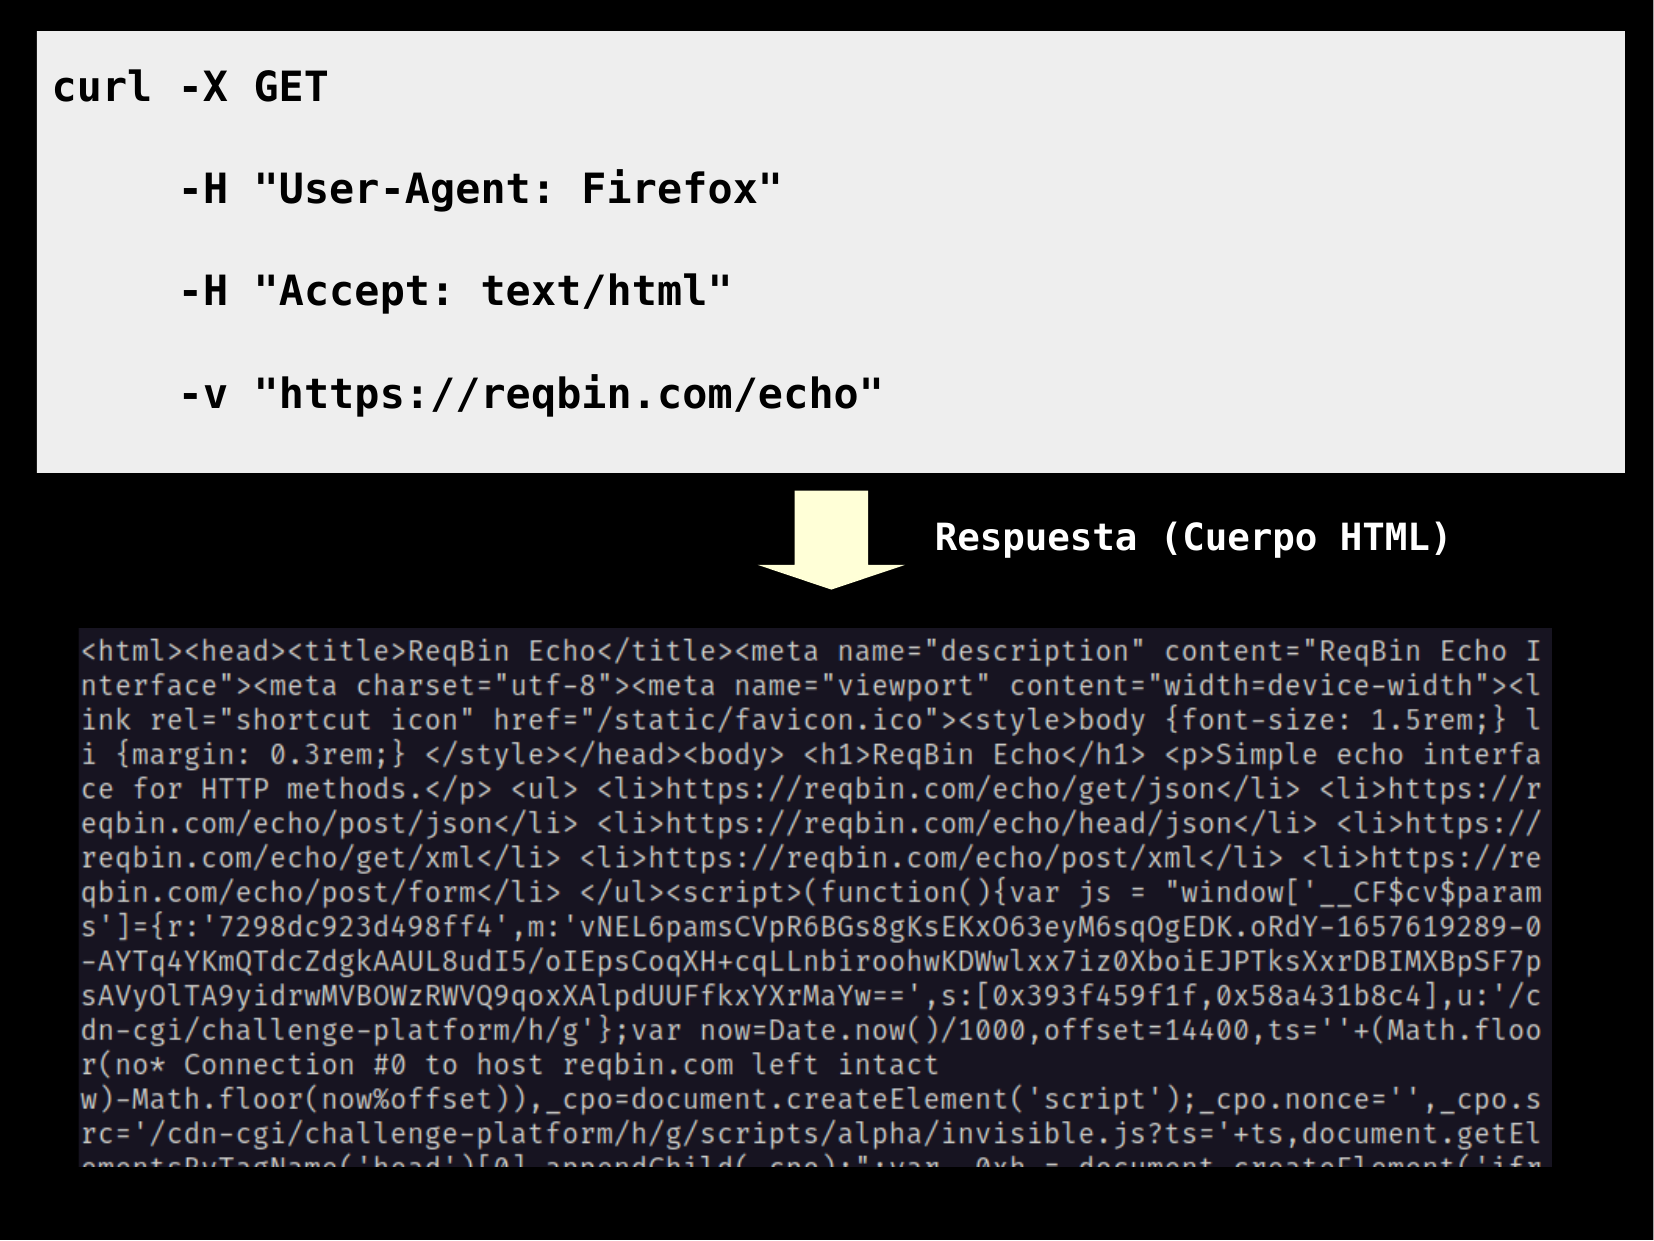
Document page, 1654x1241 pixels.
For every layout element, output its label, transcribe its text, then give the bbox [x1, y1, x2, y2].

picture [76, 628, 1552, 1167]
text_box Respuesta (Cuerpo HTML) [920, 508, 1468, 567]
text_box curl -X GET -H "User-Agent: Firefox" -H "Accept: text/html" -v "https://reqbin.com/echo" [36, 31, 1625, 473]
text_box [757, 490, 906, 590]
